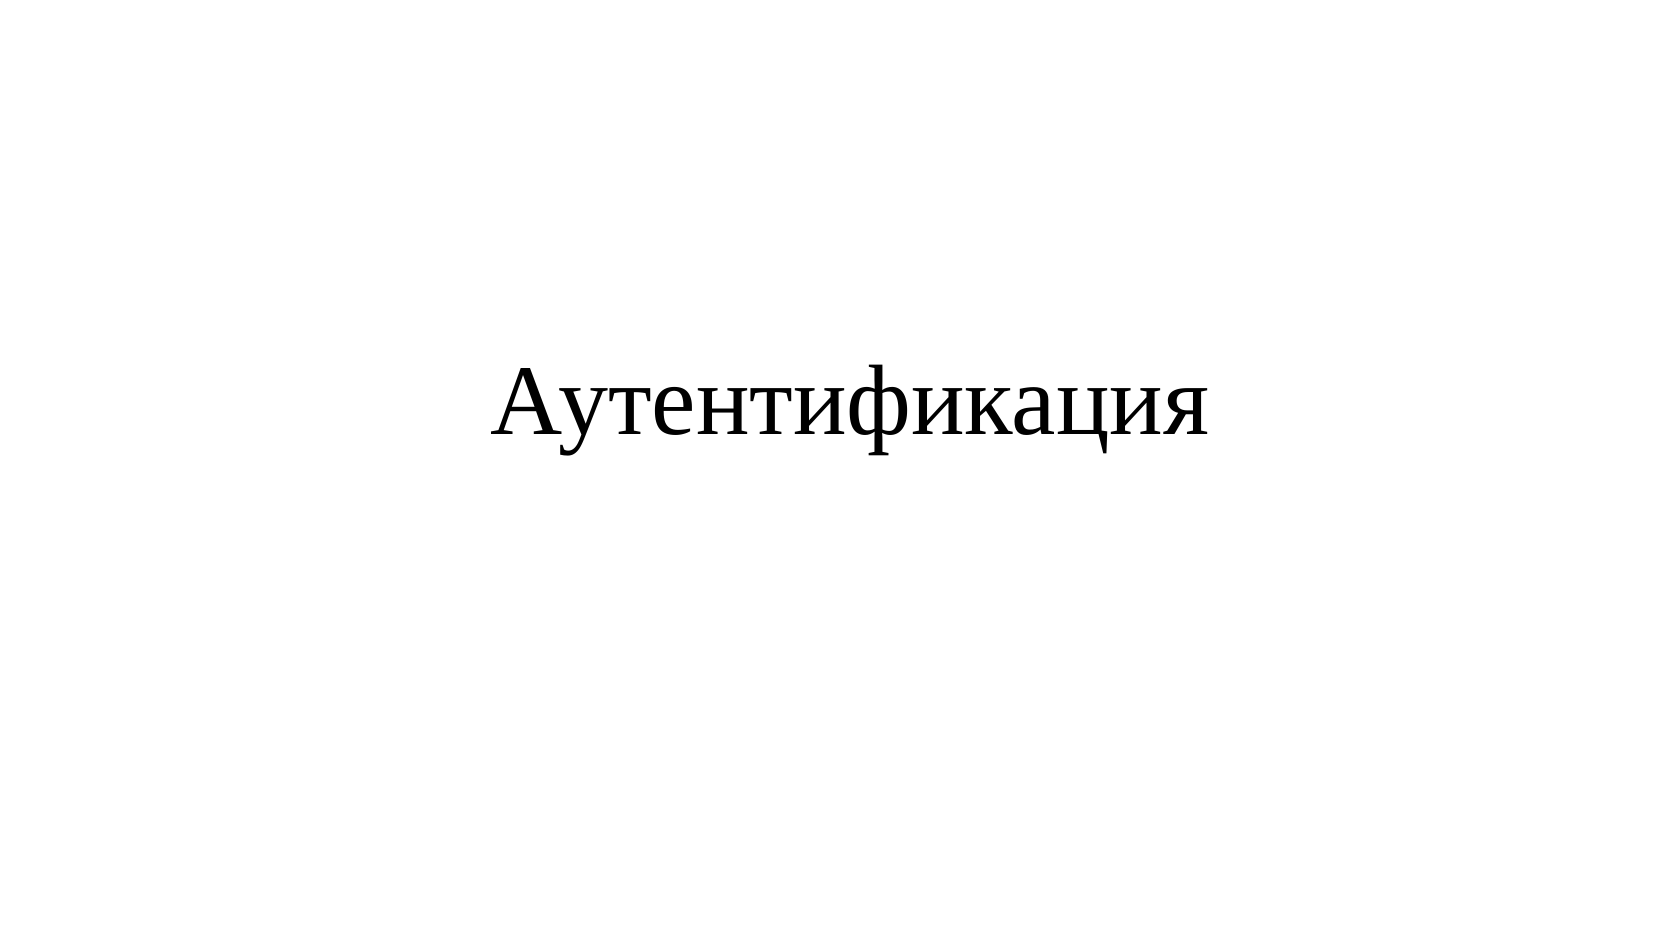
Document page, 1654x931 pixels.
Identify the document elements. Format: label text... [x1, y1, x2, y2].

text_box Аутентификация [106, 317, 1595, 473]
